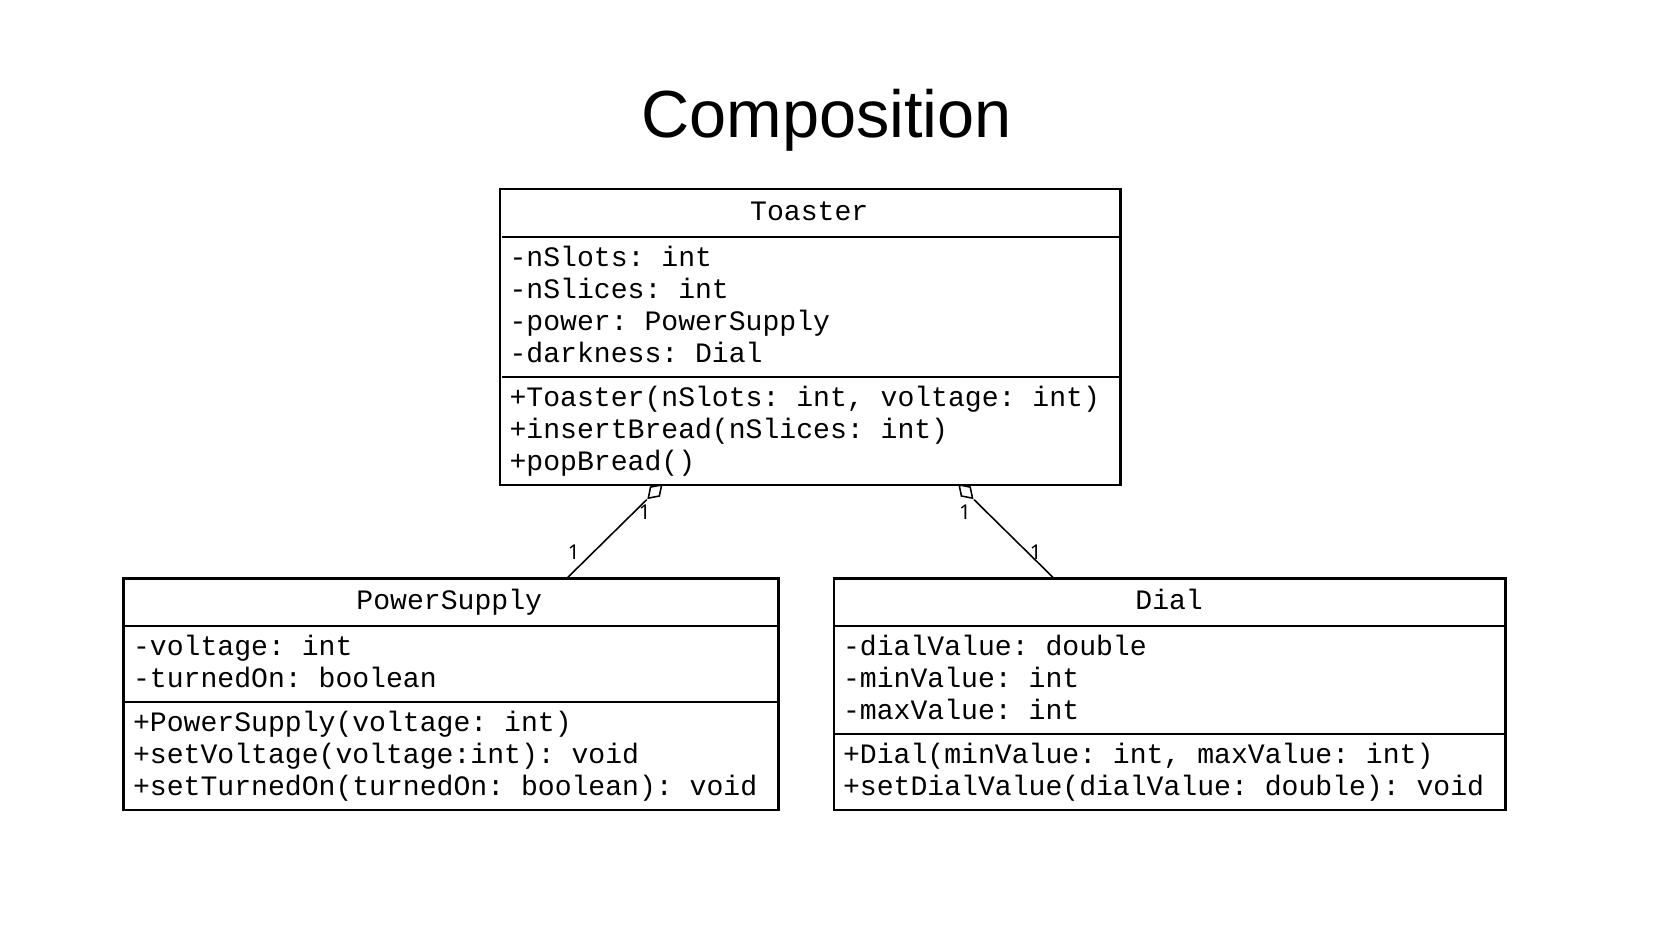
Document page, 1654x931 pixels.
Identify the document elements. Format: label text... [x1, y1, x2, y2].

title Composition [82, 37, 1571, 193]
picture [111, 177, 1536, 841]
